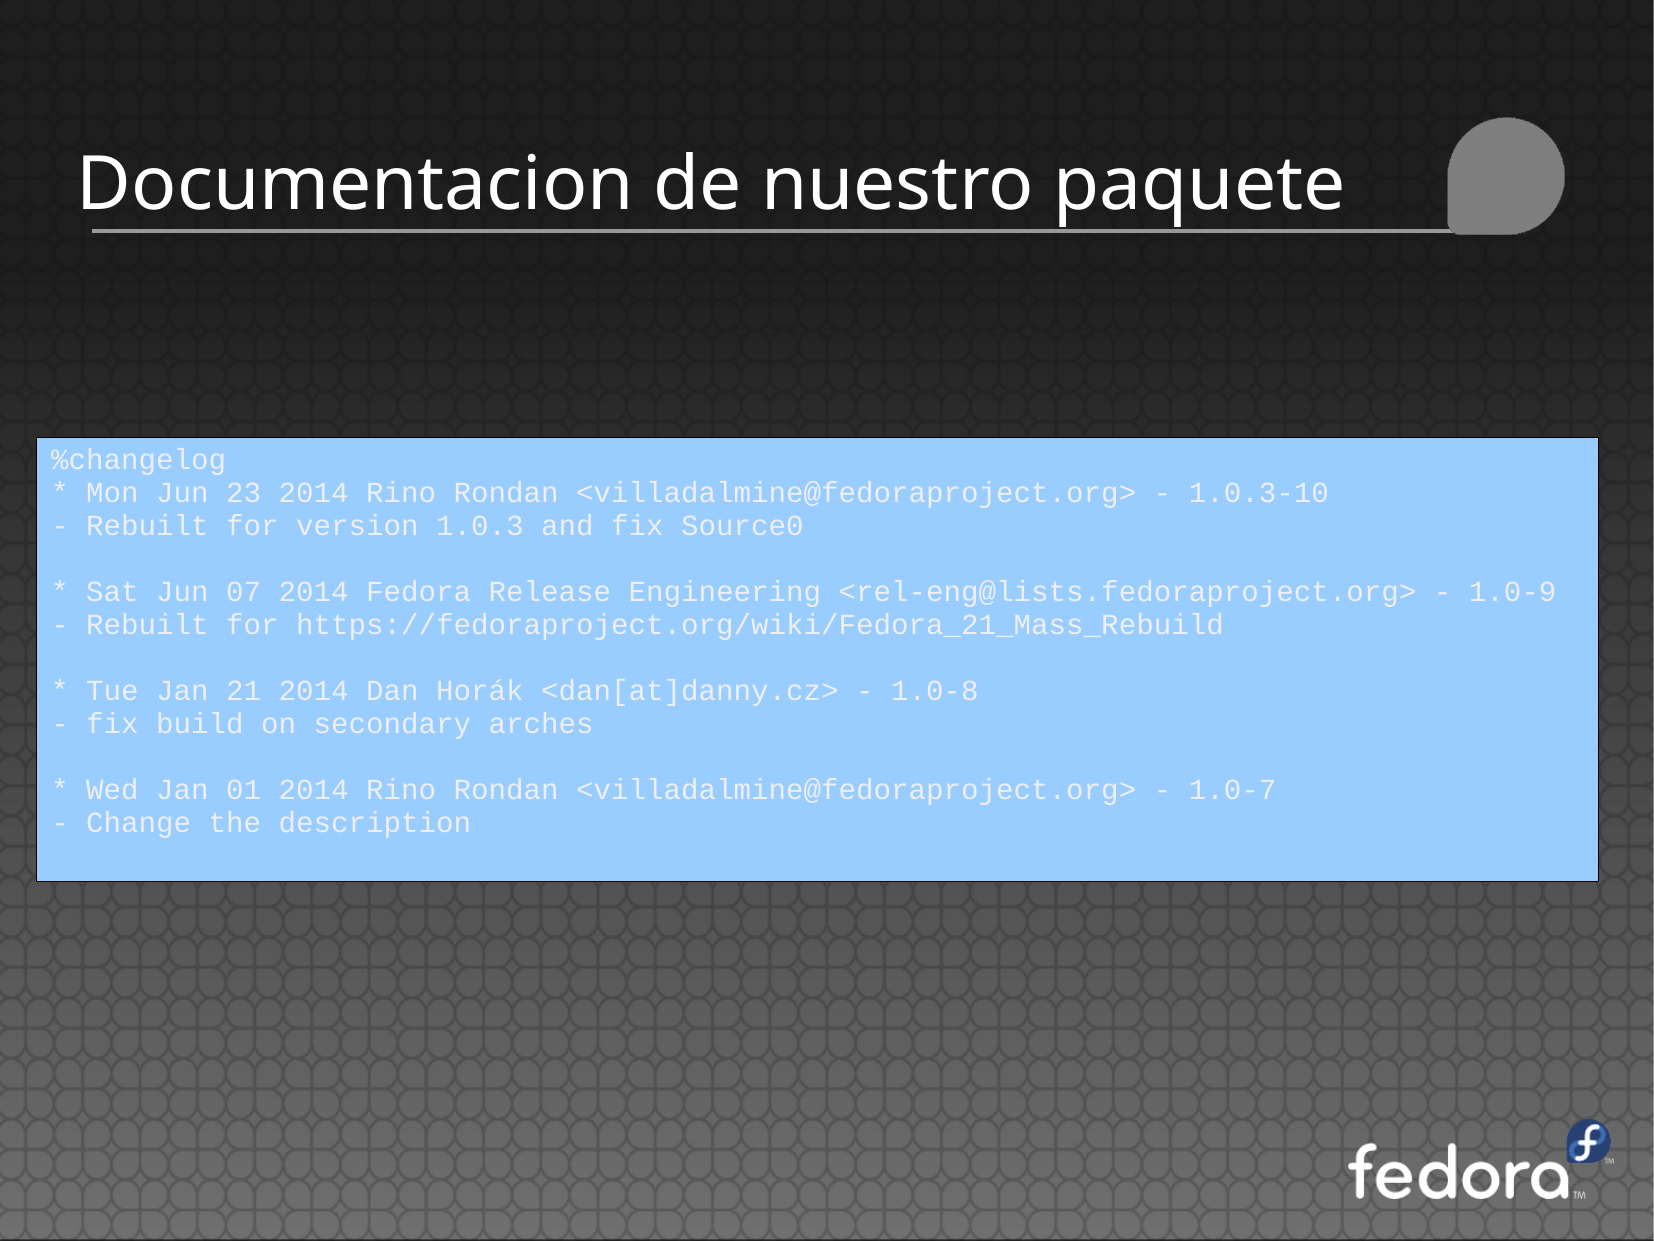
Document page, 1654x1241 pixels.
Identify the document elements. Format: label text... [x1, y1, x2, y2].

title Documentacion de nuestro paquete [76, 112, 1566, 249]
text_box %changelog * Mon Jun 23 2014 Rino Rondan <villadalmine@fedoraproject.org> - 1.0.3-10 - Rebuilt for version 1.0.3 and fix Source0 * Sat Jun 07 2014 Fedora Release Engineering <rel-eng@lists.fedoraproject.org> - 1.0-9 - Rebuilt for https://fedoraproject.org/wiki/Fedora_21_Mass_Rebuild * Tue Jan 21 2014 Dan Horák <dan[at]danny.cz> - 1.0-8 - fix build on secondary arches * Wed Jan 01 2014 Rino Rondan <villadalmine@fedoraproject.org> - 1.0-7 - Change the description [36, 437, 1599, 882]
picture [0, 0, 1654, 1241]
